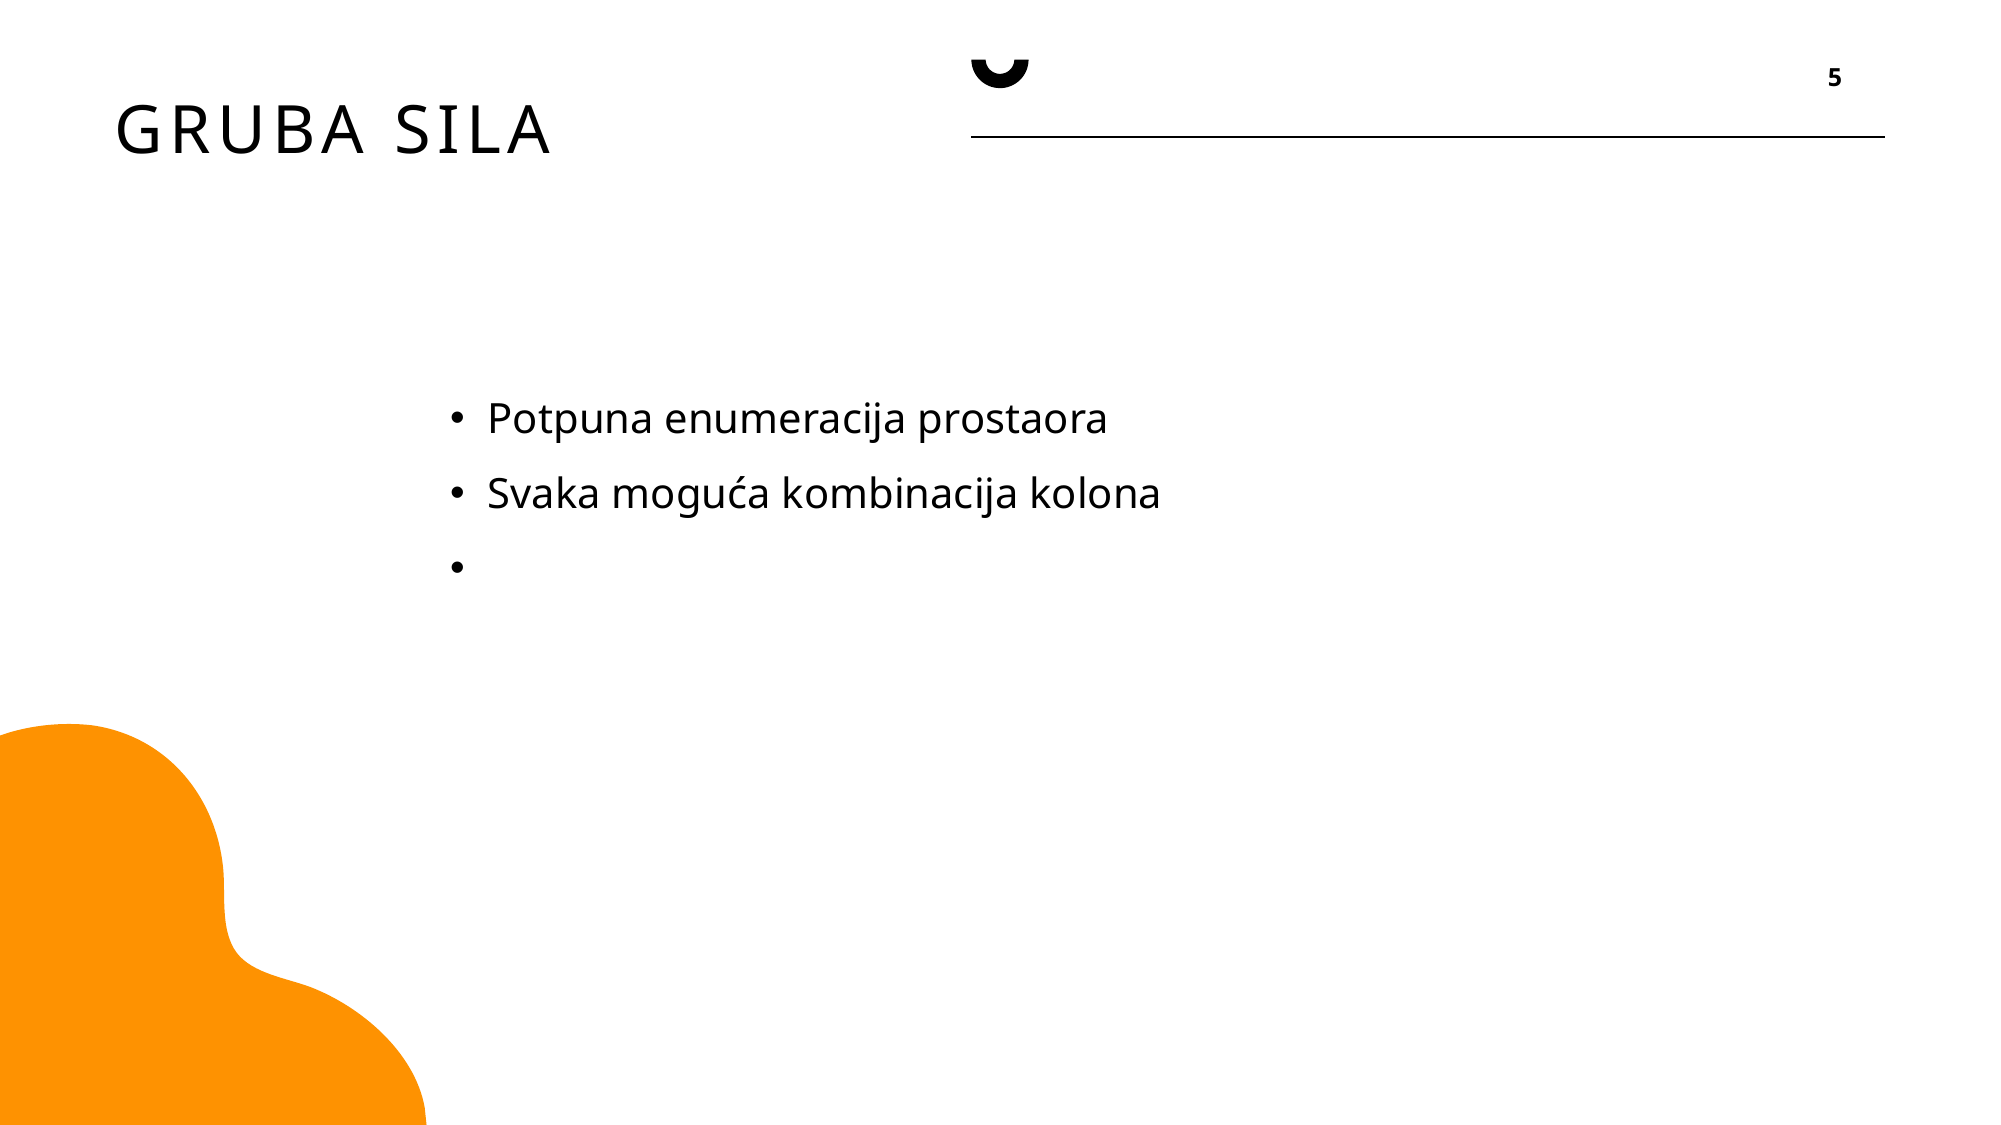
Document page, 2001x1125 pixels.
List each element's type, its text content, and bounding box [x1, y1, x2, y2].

text_box [1827, 25, 1886, 103]
list Potpuna enumeracija prostaora Svaka moguća kombinacija kolona [435, 384, 1884, 1100]
title Gruba sila [114, 88, 933, 385]
